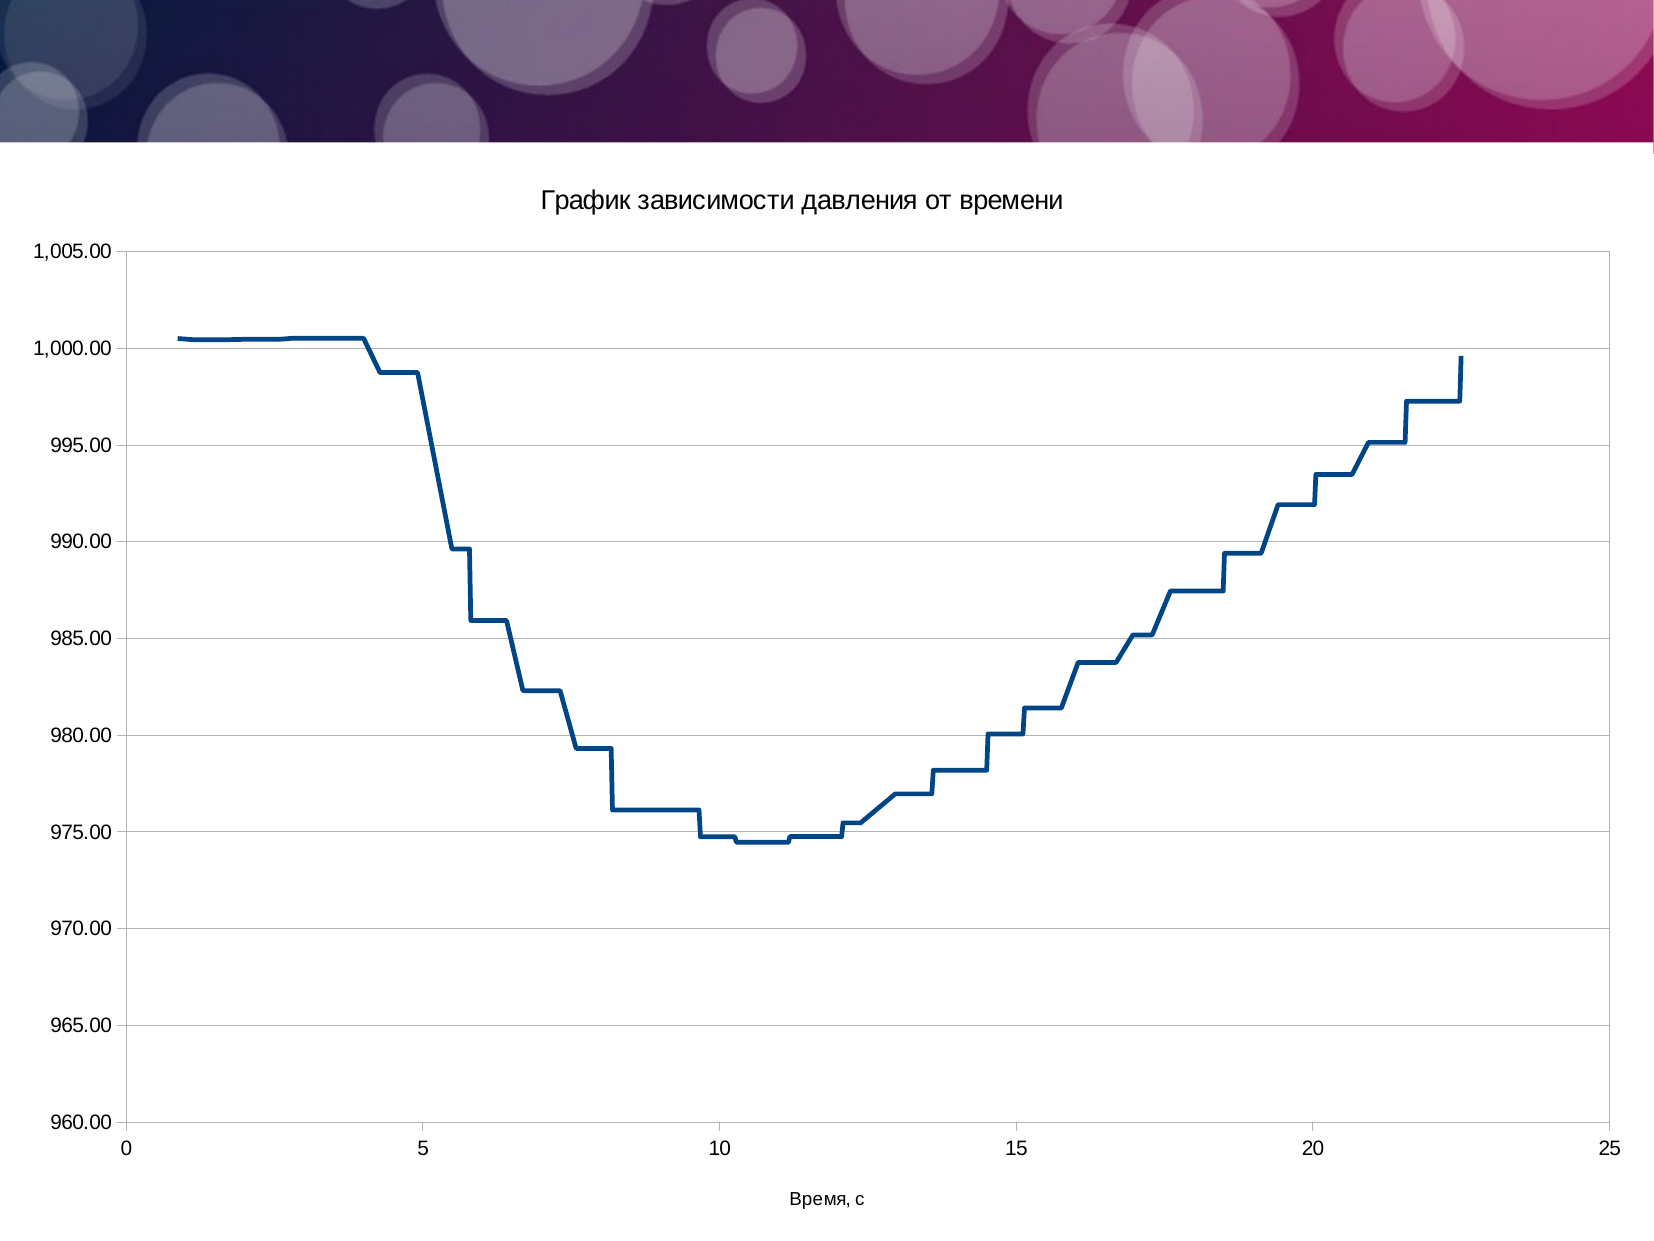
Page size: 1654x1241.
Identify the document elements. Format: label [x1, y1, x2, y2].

chart [0, 142, 1654, 1241]
picture [0, 0, 1654, 142]
